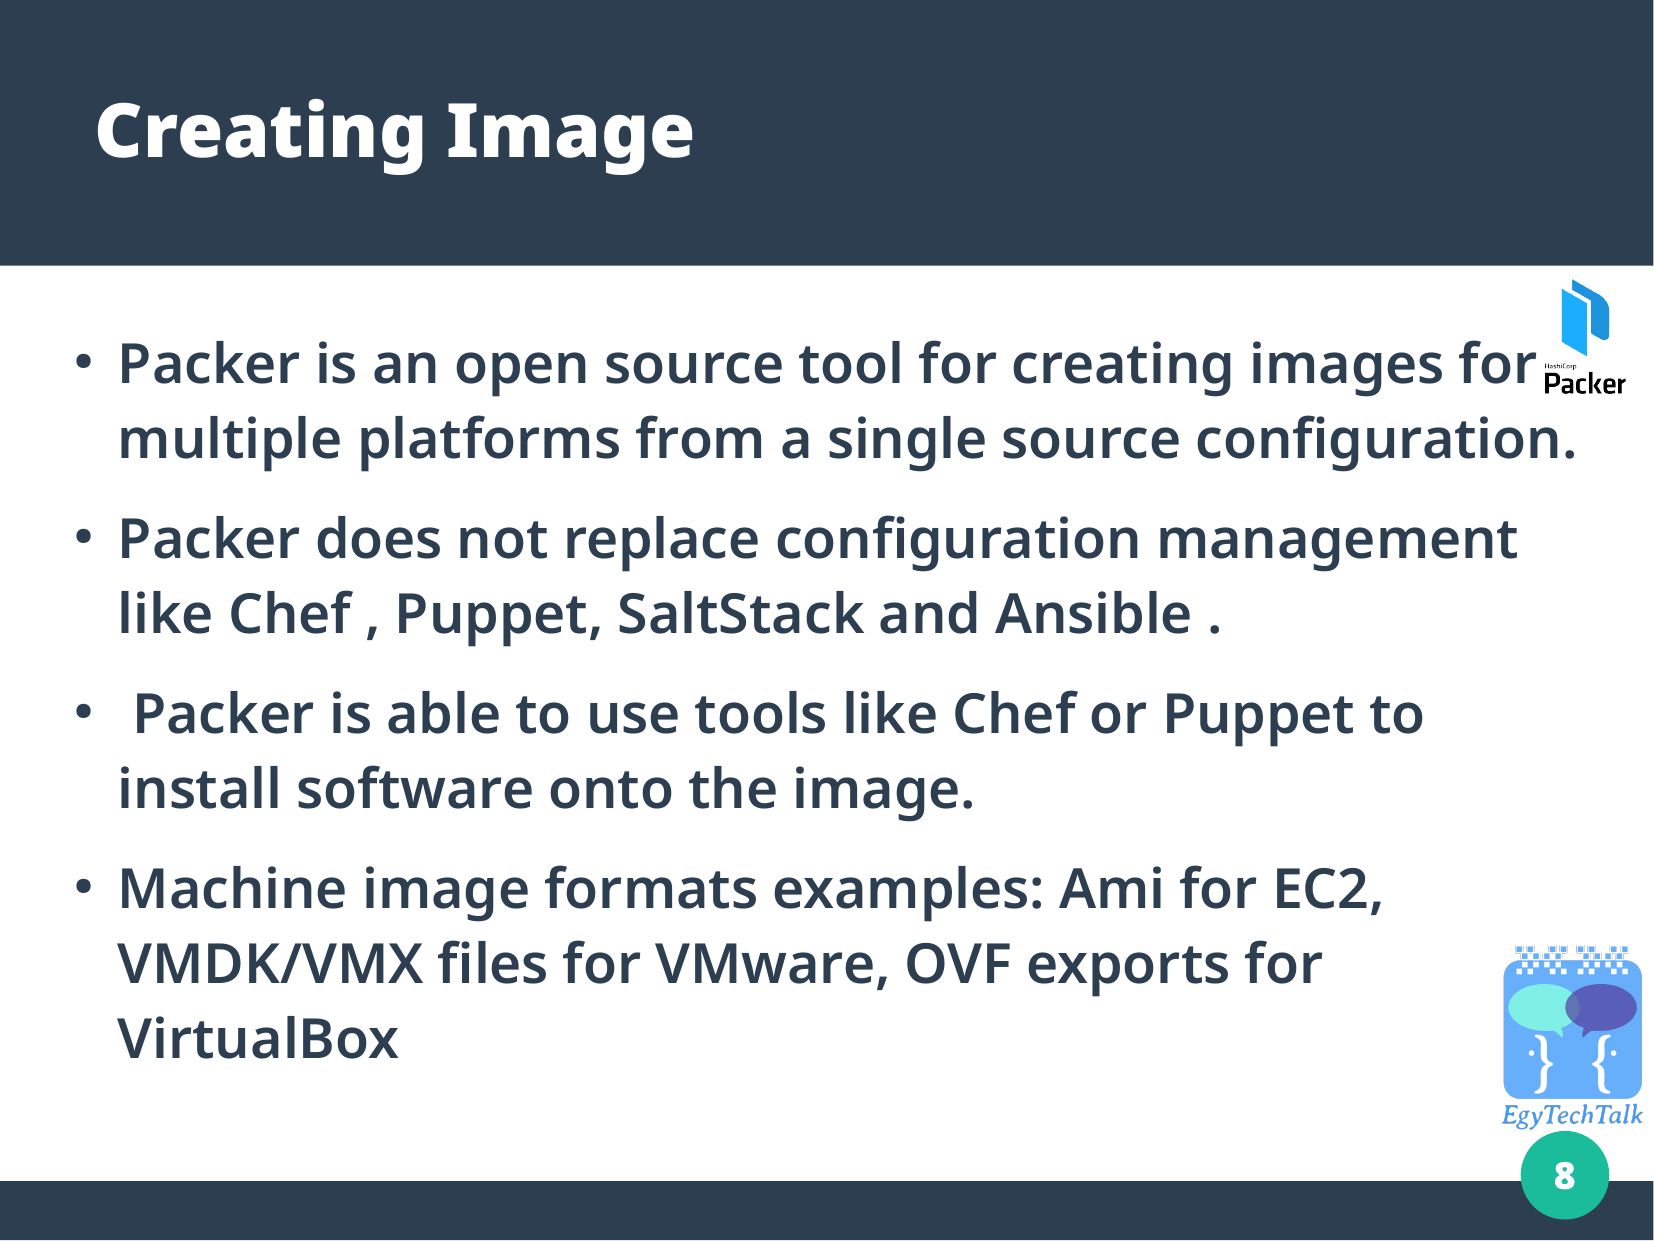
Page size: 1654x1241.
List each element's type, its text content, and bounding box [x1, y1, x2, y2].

picture [1518, 269, 1654, 404]
list Packer is an open source tool for creating images for multiple platforms from a single source configuration. Packer does not replace configuration management like Chef , Puppet, SaltStack and Ansible . Packer is able to use tools like Chef or Puppet to install software onto the image. Machine image formats examples: Ami for EC2, VMDK/VMX files for VMware, OVF exports for VirtualBox [59, 324, 1595, 1152]
title Creating Image [59, 49, 1595, 207]
picture [1494, 945, 1651, 1131]
